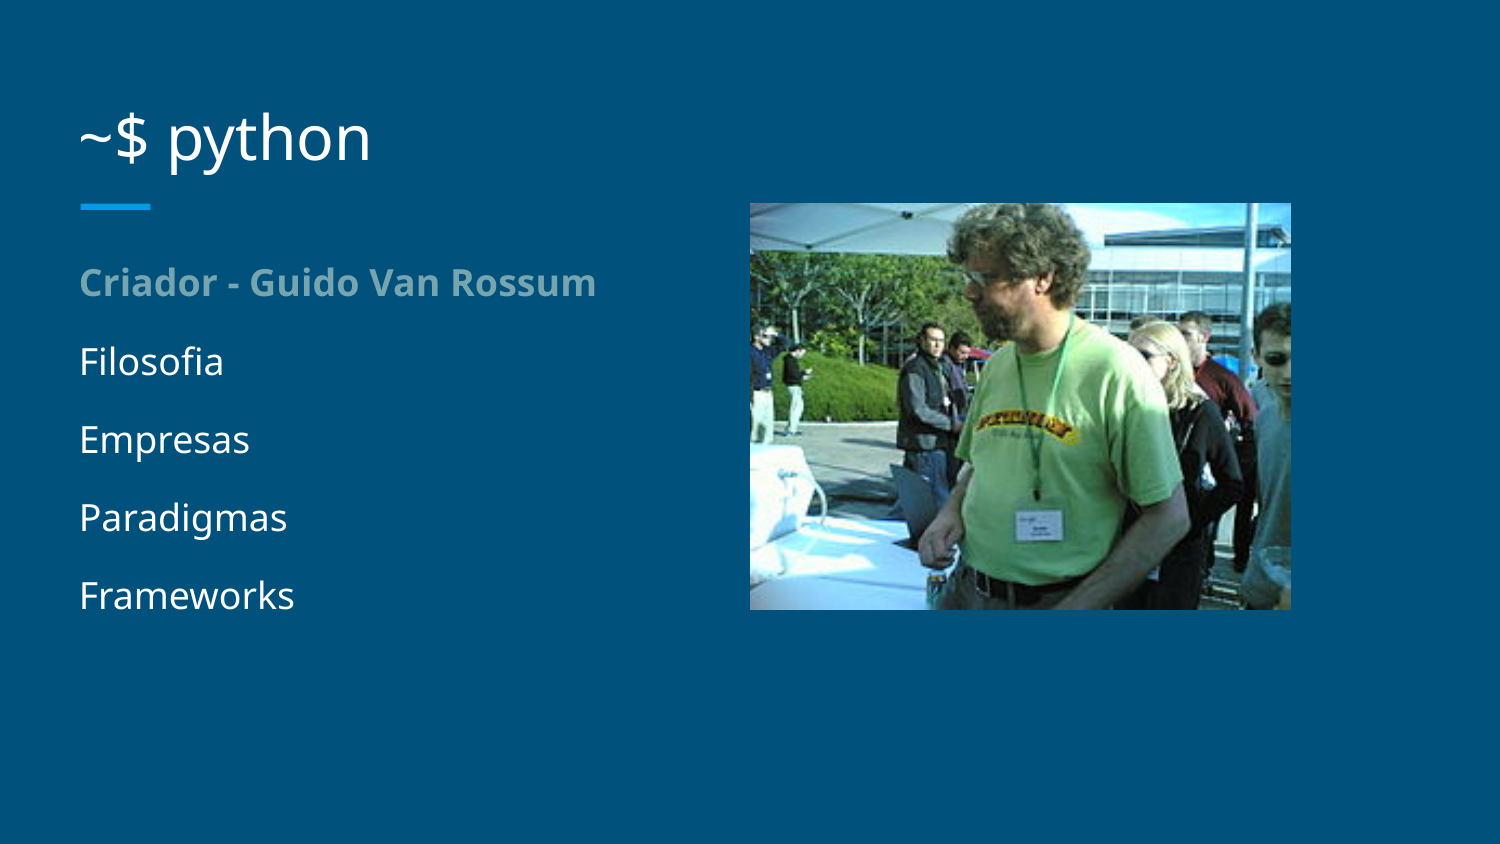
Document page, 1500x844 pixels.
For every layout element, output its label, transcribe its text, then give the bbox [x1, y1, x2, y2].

title ~$ python [63, 75, 1437, 188]
list Criador - Guido Van Rossum Filosofia Empresas Paradigmas Frameworks [63, 244, 1437, 750]
picture [751, 204, 1290, 609]
